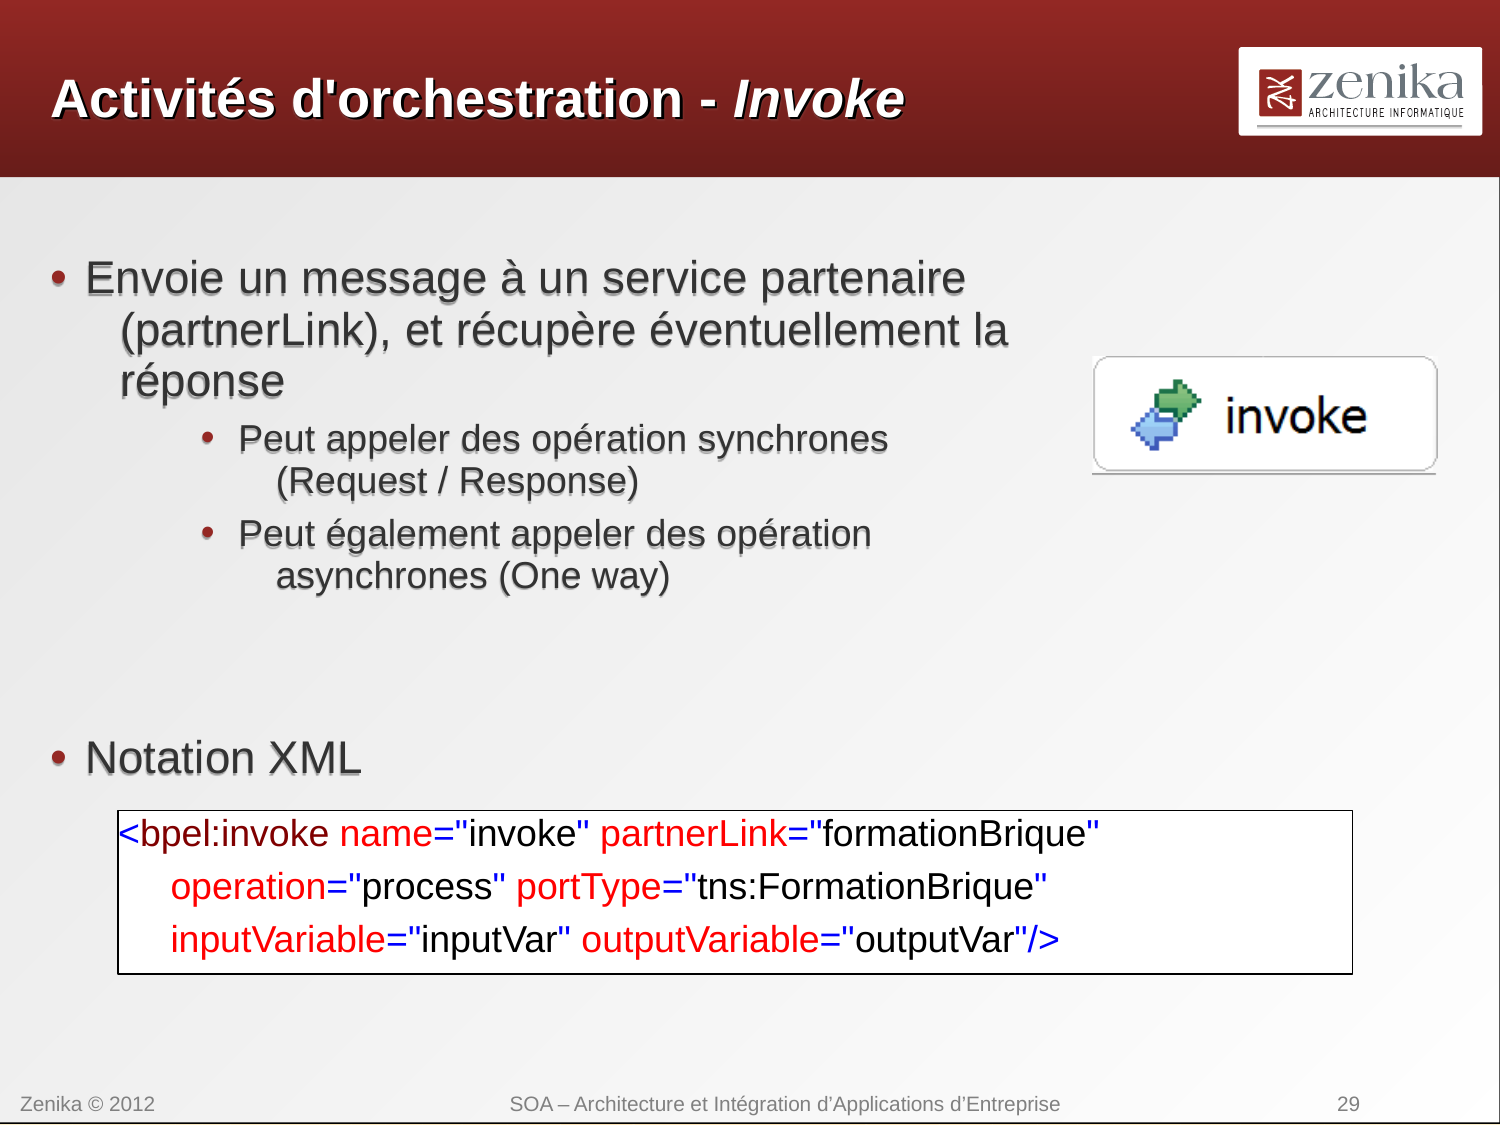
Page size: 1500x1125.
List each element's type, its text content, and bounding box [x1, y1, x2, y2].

text_box <bpel:invoke name="invoke" partnerLink="formationBrique" operation="process" portType="tns:FormationBrique" inputVariable="inputVar" outputVariable="outputVar"/> [118, 810, 1353, 975]
title Activités d'orchestration - Invoke [50, 22, 1206, 172]
picture [1092, 356, 1438, 473]
subtitle Envoie un message à un service partenaire (partnerLink), et récupère éventuellement la réponse Peut appeler des opération synchrones (Request / Response) Peut également appeler des opération asynchrones (One way) Notation XML [50, 249, 1034, 1094]
